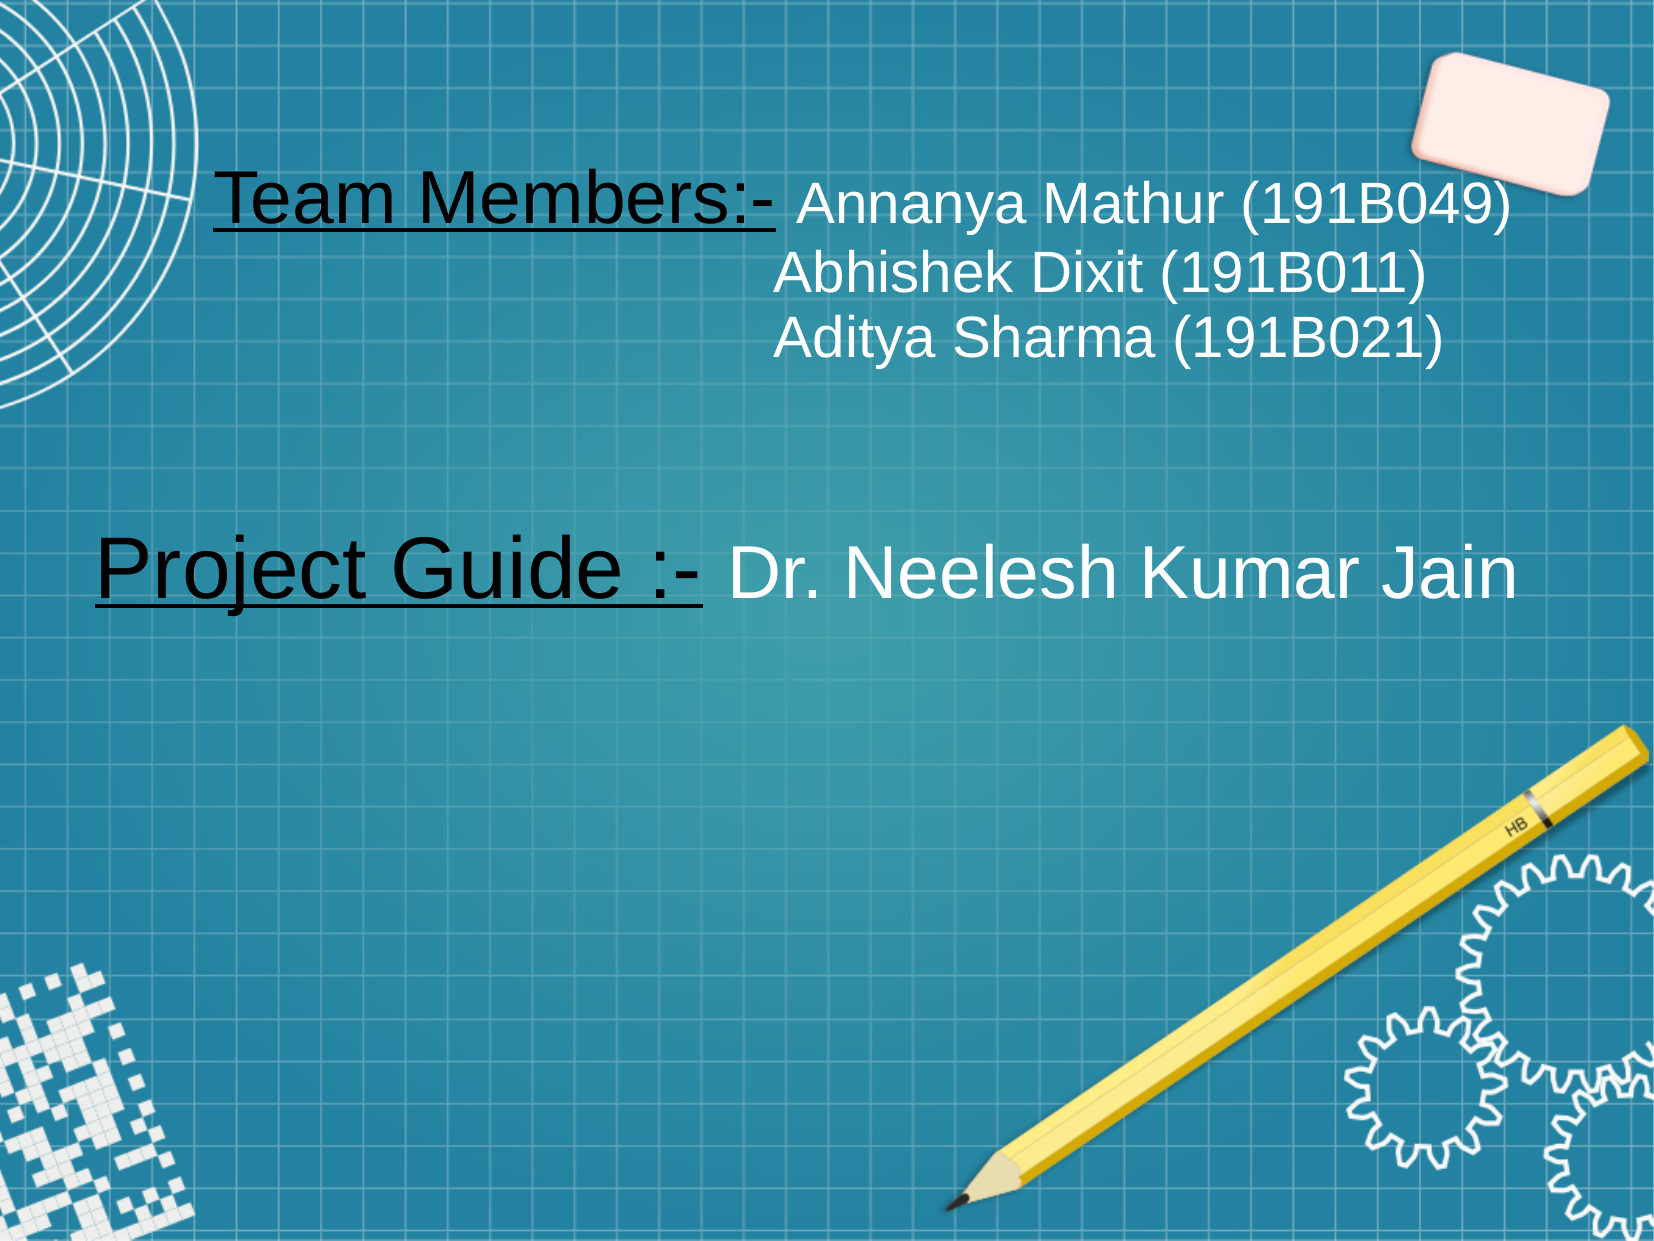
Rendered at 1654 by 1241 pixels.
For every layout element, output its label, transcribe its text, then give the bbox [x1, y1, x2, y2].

title Team Members:- Annanya Mathur (191B049) Abhishek Dixit (191B011) Aditya Sharma (191B021) [47, 70, 1536, 519]
picture [0, 0, 1654, 1241]
list Project Guide :- Dr. Neelesh Kumar Jain [23, 519, 1642, 1123]
